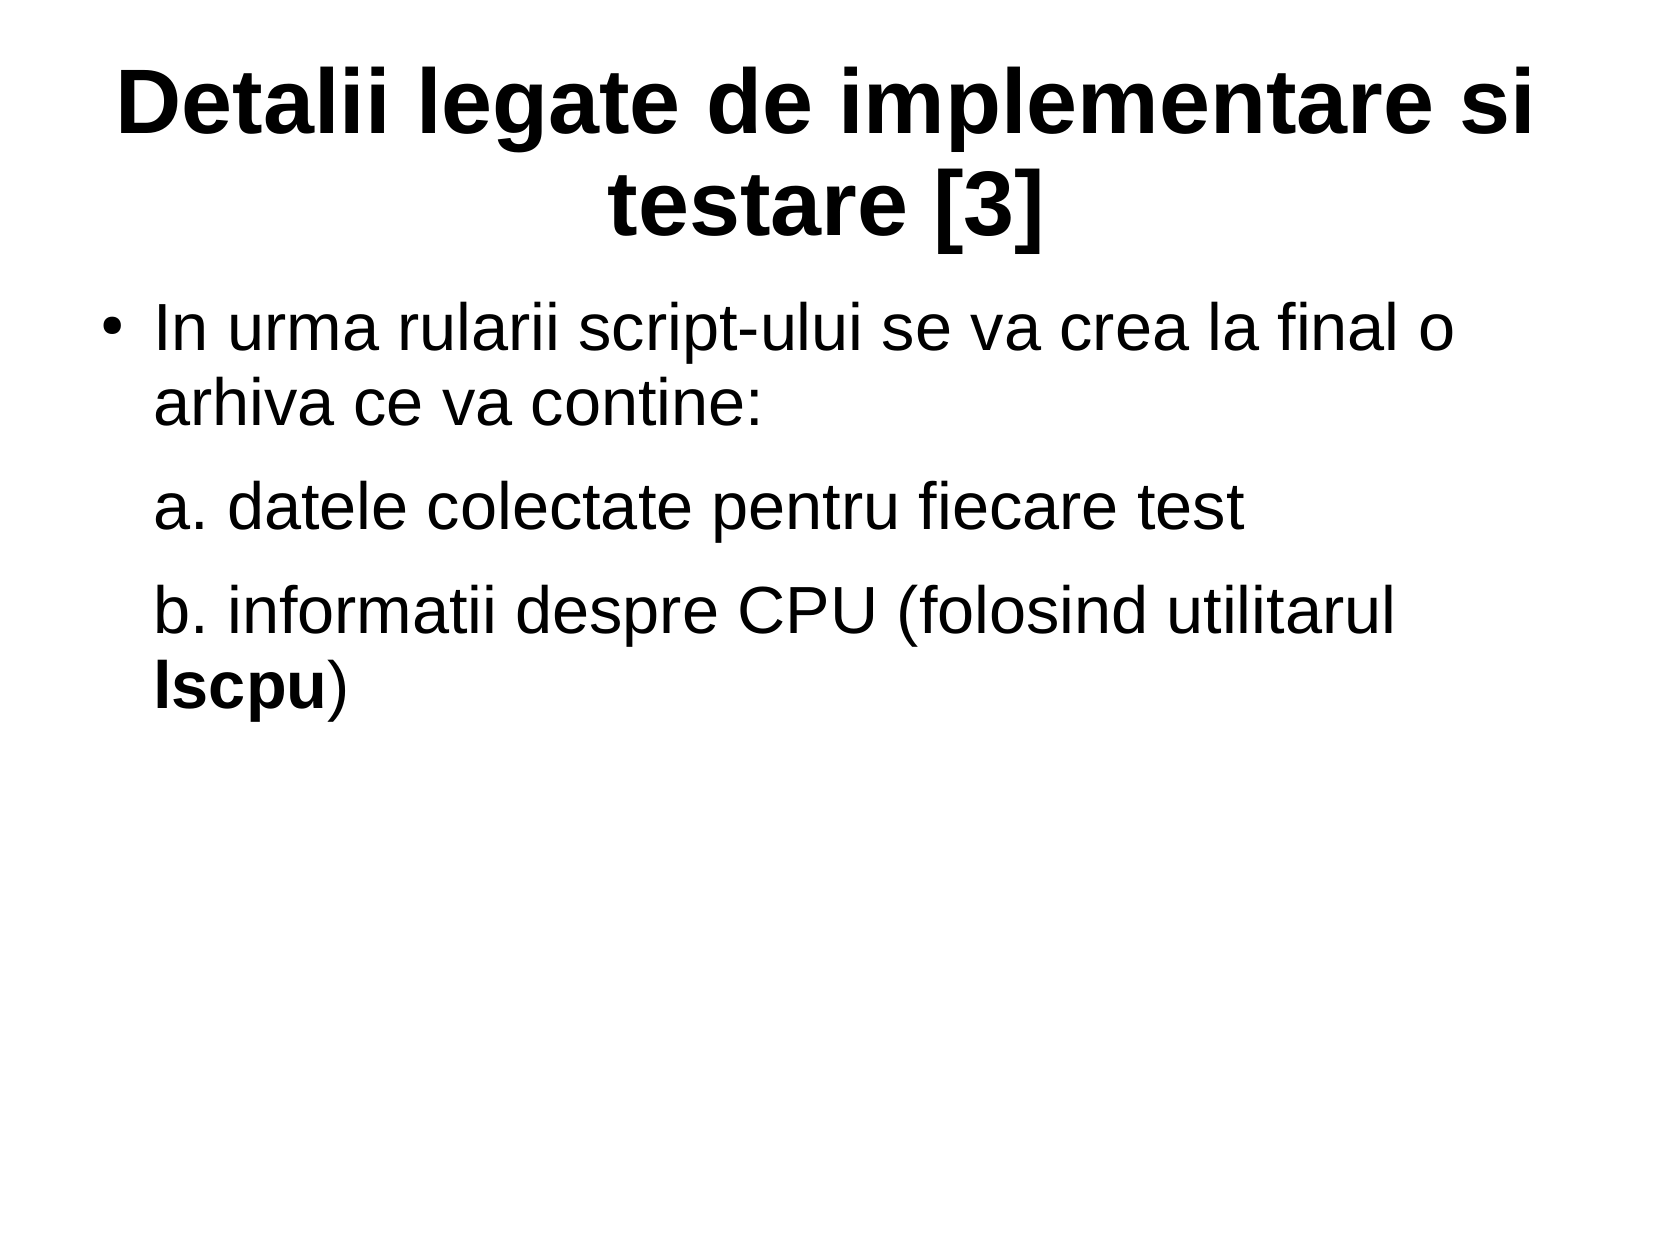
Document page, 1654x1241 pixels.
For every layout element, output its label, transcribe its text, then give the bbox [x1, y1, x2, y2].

list In urma rularii script-ului se va crea la final o arhiva ce va contine: a. datele colectate pentru fiecare test b. informatii despre CPU (folosind utilitarul lscpu) [82, 290, 1571, 1010]
title Detalii legate de implementare si testare [3] [82, 49, 1571, 257]
